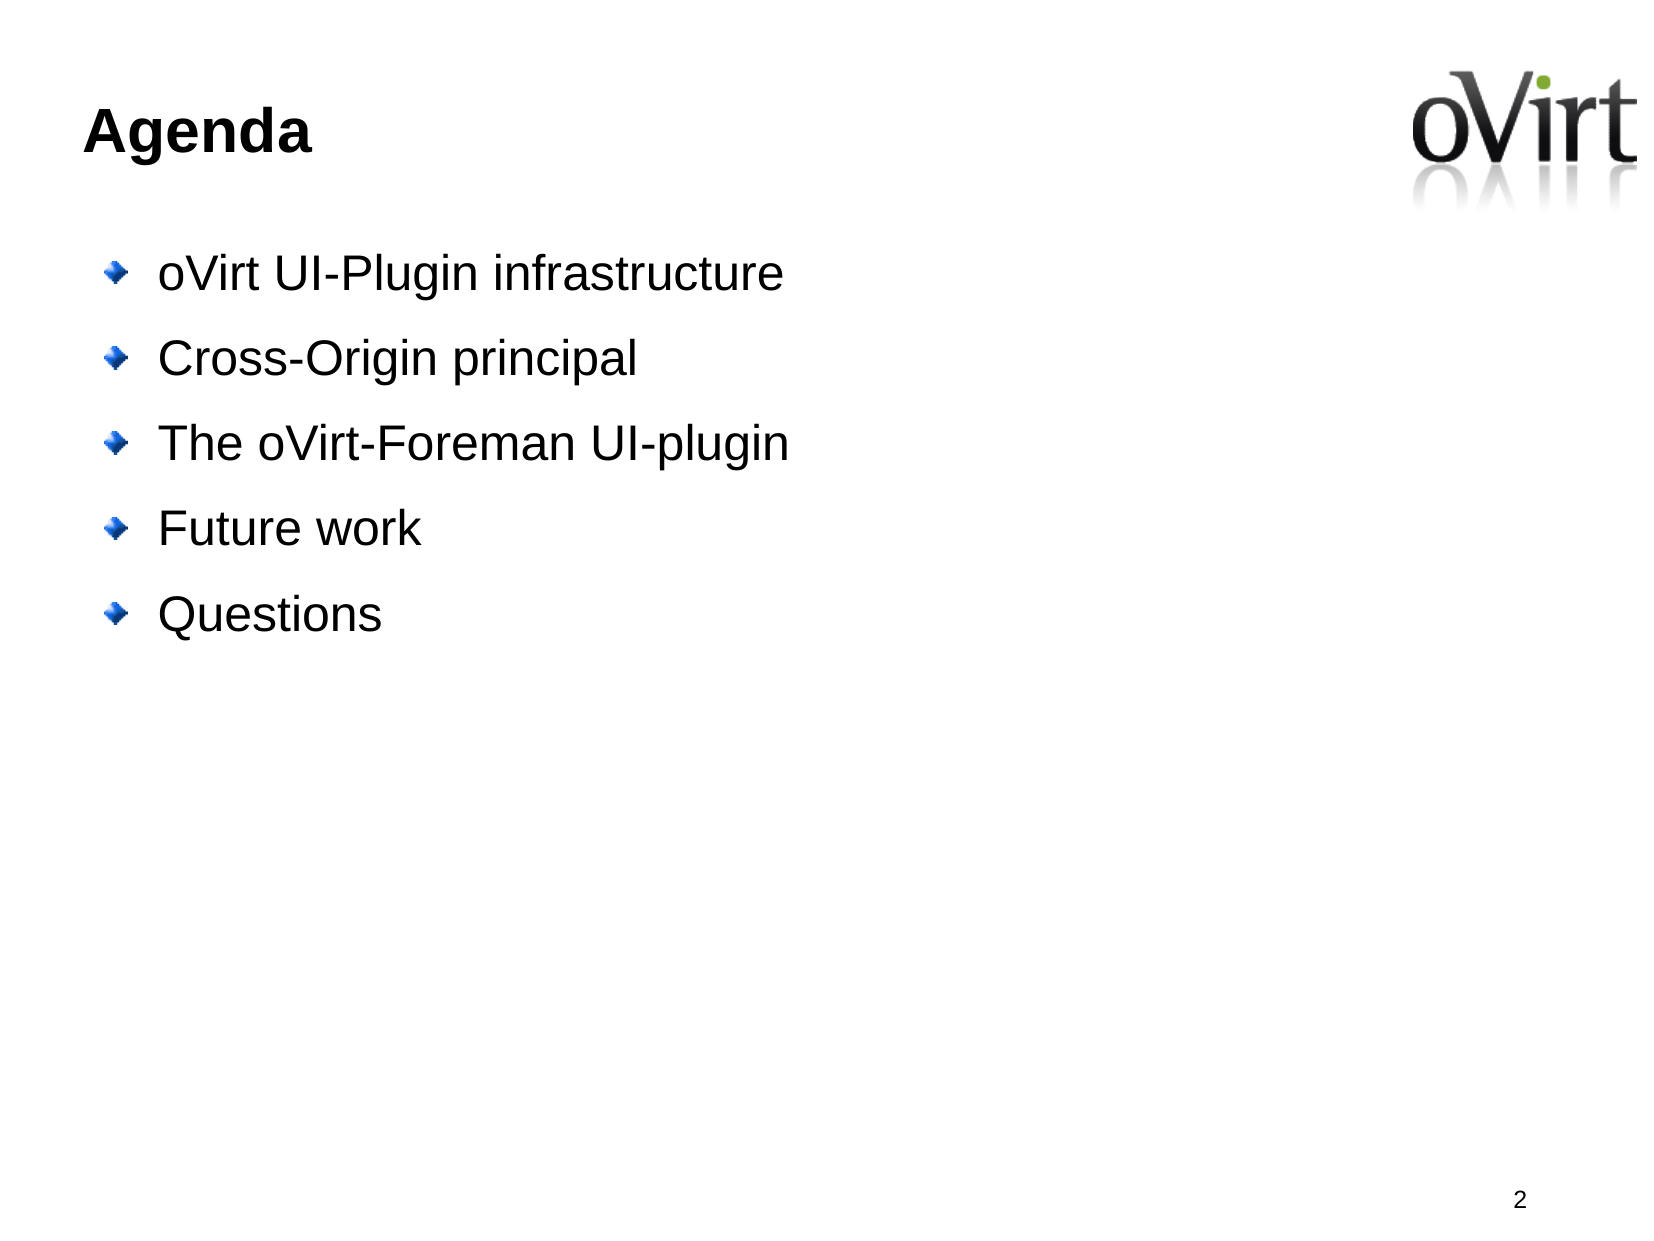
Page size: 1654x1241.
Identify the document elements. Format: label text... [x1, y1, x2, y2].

list oVirt UI-Plugin infrastructure Cross-Origin principal The oVirt-Foreman UI-plugin Future work Questions [86, 244, 1576, 1039]
title Agenda [82, 37, 1303, 226]
picture [1413, 63, 1637, 212]
